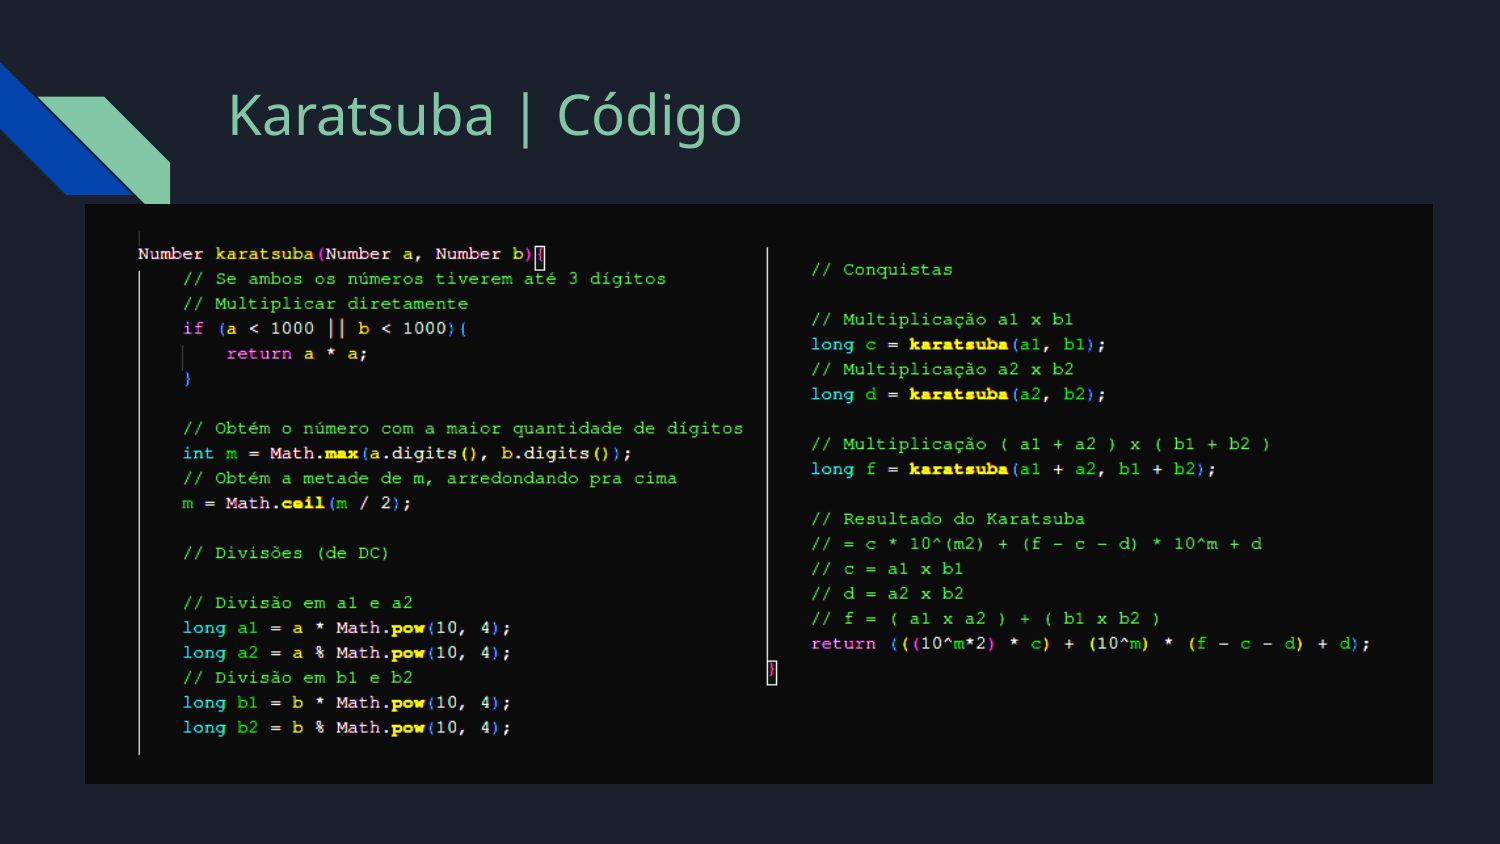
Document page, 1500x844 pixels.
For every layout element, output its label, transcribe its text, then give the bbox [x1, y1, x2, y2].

title Karatsuba | Código [212, 64, 1368, 204]
picture [85, 204, 1433, 784]
